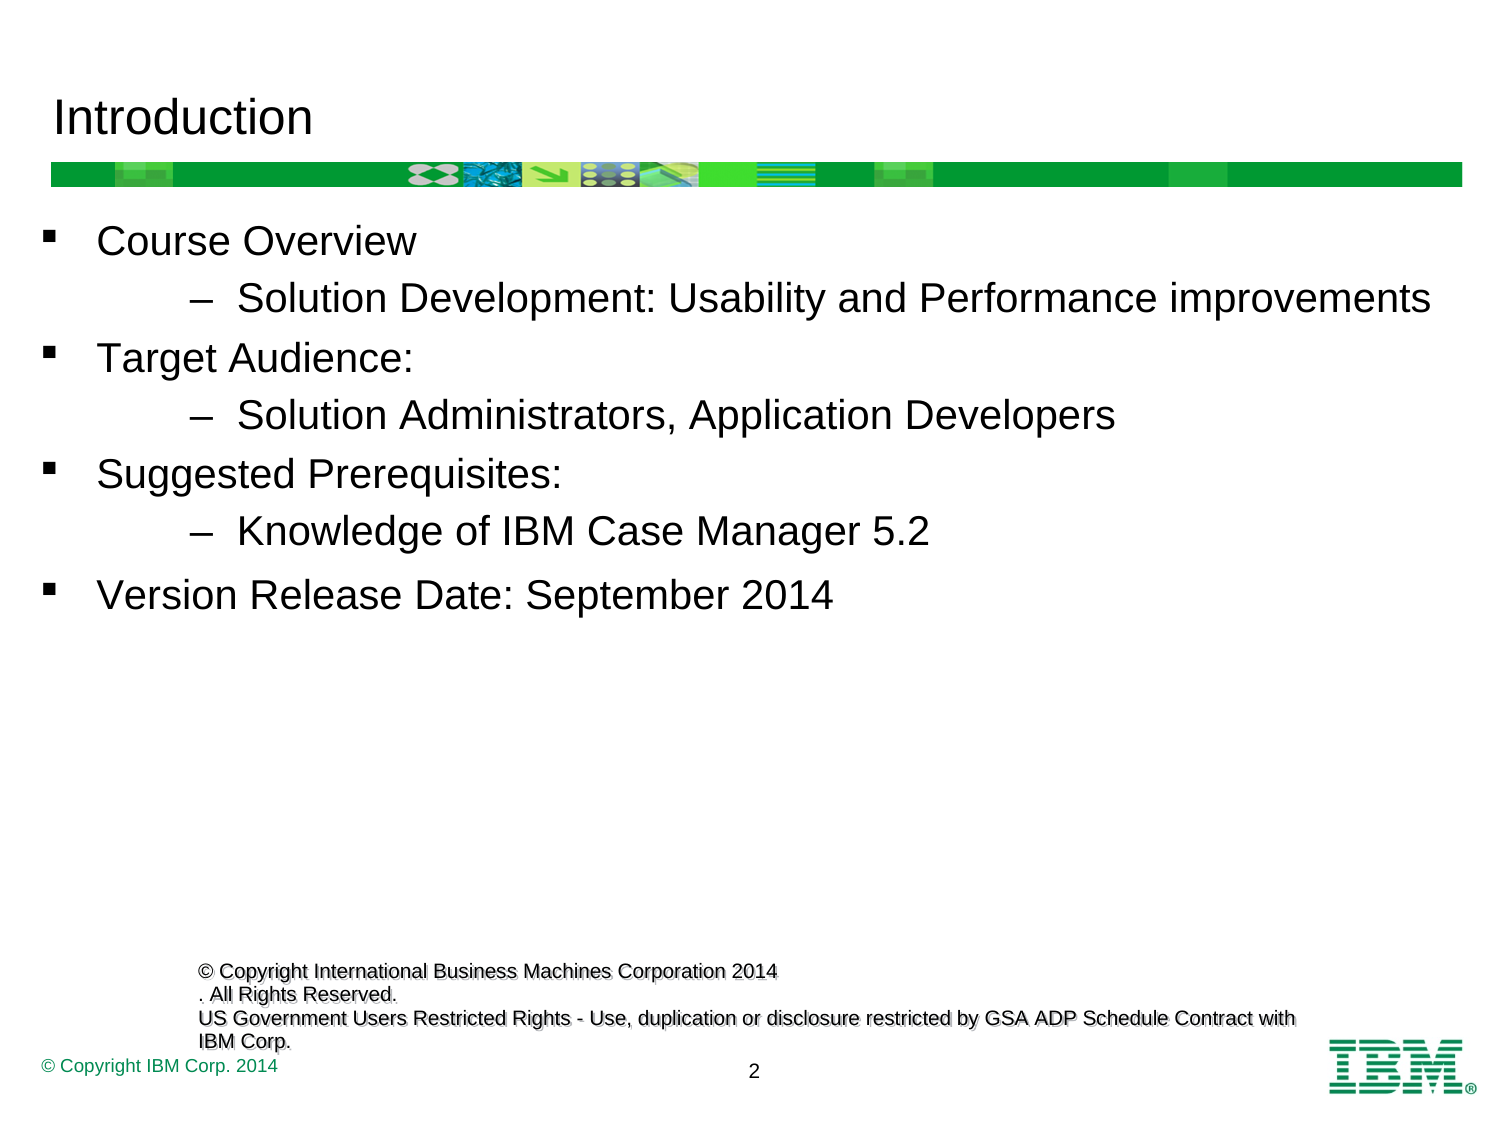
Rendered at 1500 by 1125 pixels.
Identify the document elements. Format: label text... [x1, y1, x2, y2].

text_box © Copyright International Business Machines Corporation 2014 . All Rights Reserved. US Government Users Restricted Rights - Use, duplication or disclosure restricted by GSA ADP Schedule Contract with IBM Corp. [183, 952, 1318, 1083]
picture [50, 161, 1463, 189]
list Course Overview Solution Development: Usability and Performance improvements Target Audience: Solution Administrators, Application Developers Suggested Prerequisites: Knowledge of IBM Case Manager 5.2 Version Release Date: September 2014 [24, 208, 1463, 1038]
picture [1327, 1037, 1479, 1096]
title Introduction [37, 45, 1388, 188]
